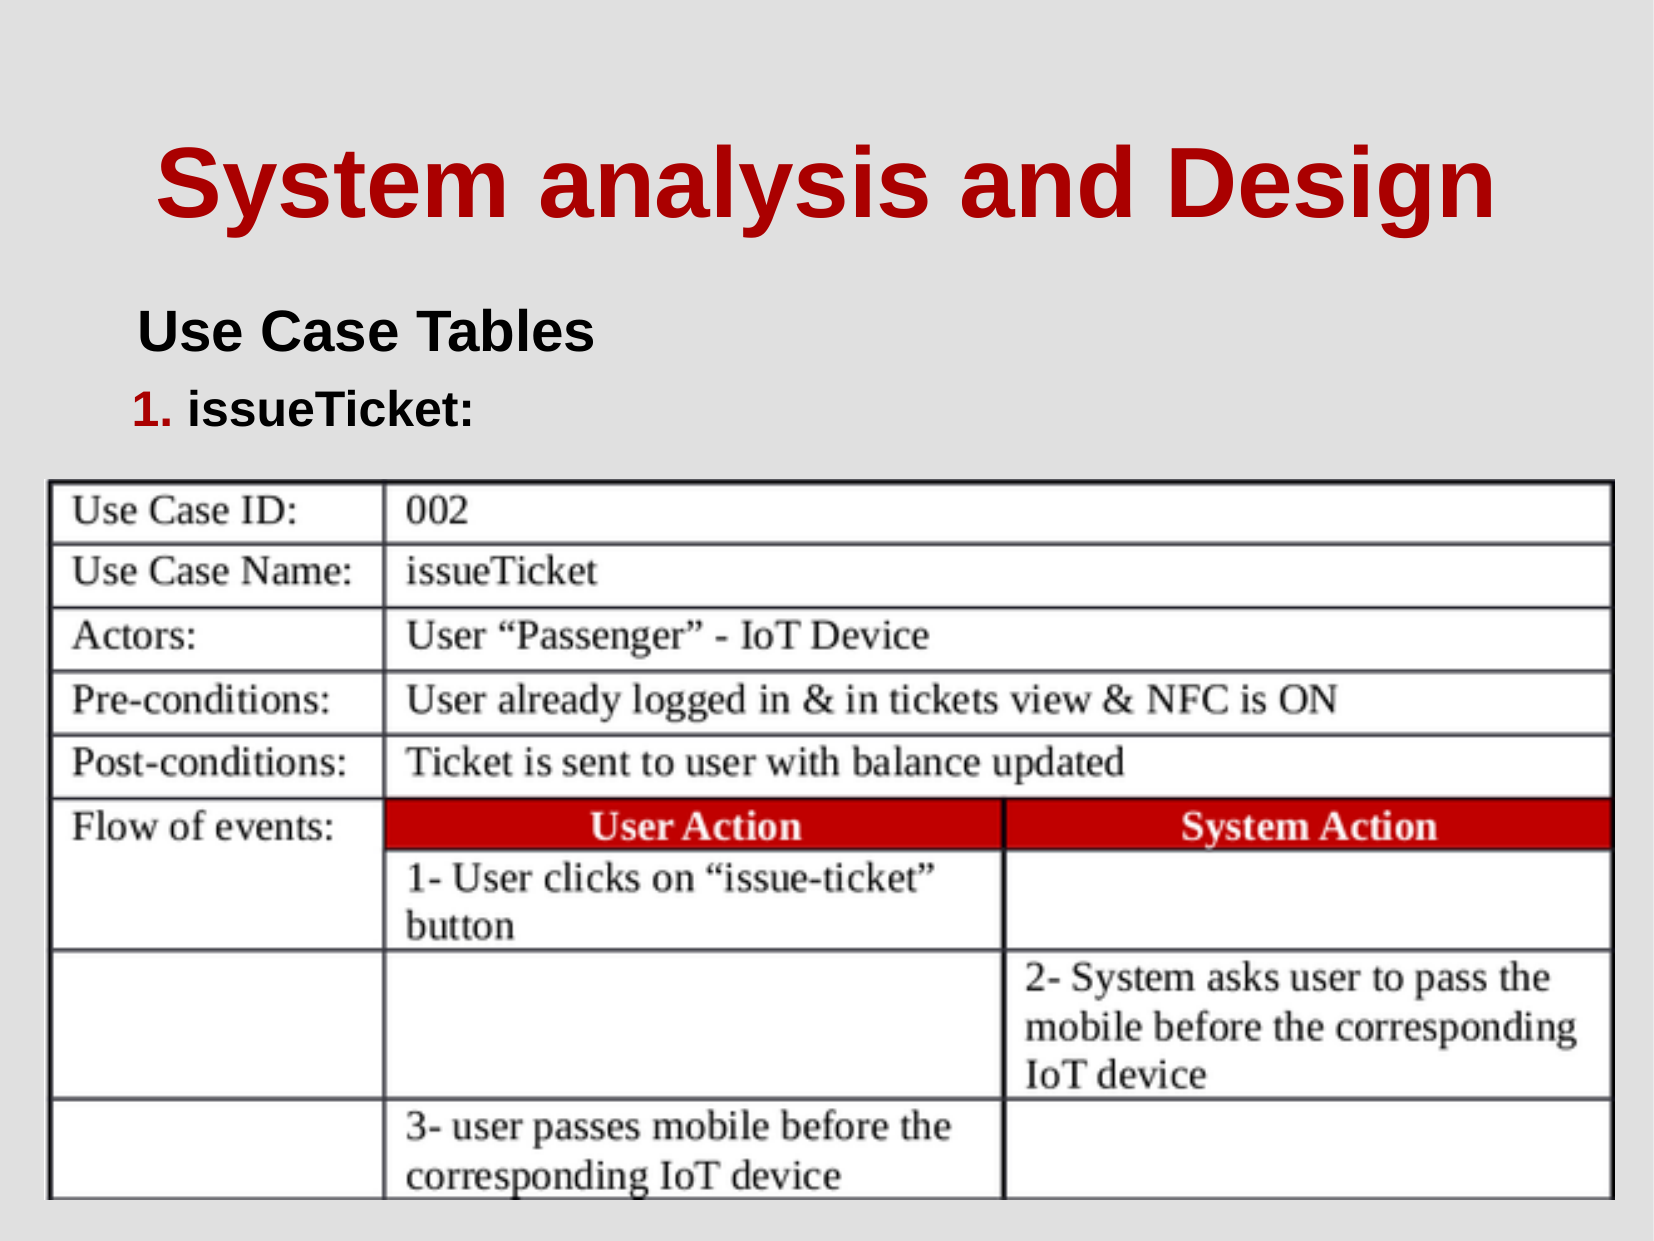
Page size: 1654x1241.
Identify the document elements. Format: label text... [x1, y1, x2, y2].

text_box System analysis and Design [140, 120, 1514, 247]
text_box Use Case Tables [122, 290, 903, 371]
text_box 1. issueTicket: [116, 373, 897, 454]
picture [0, 0, 1654, 1241]
